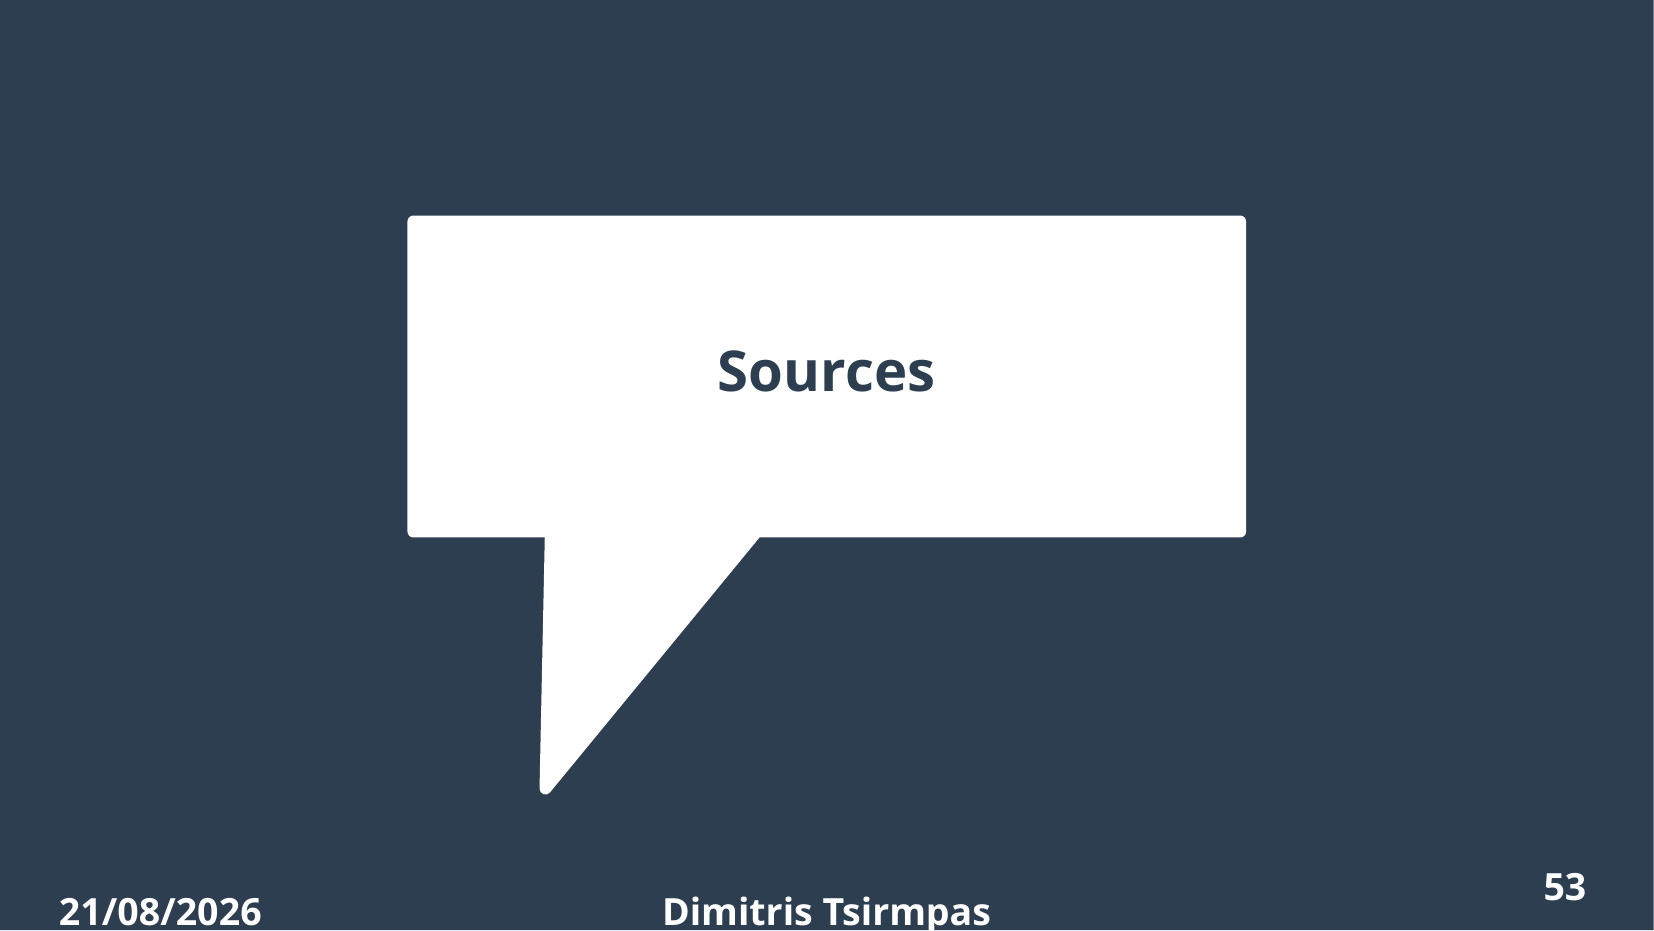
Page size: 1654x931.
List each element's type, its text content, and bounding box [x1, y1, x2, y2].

title Sources [442, 236, 1211, 502]
